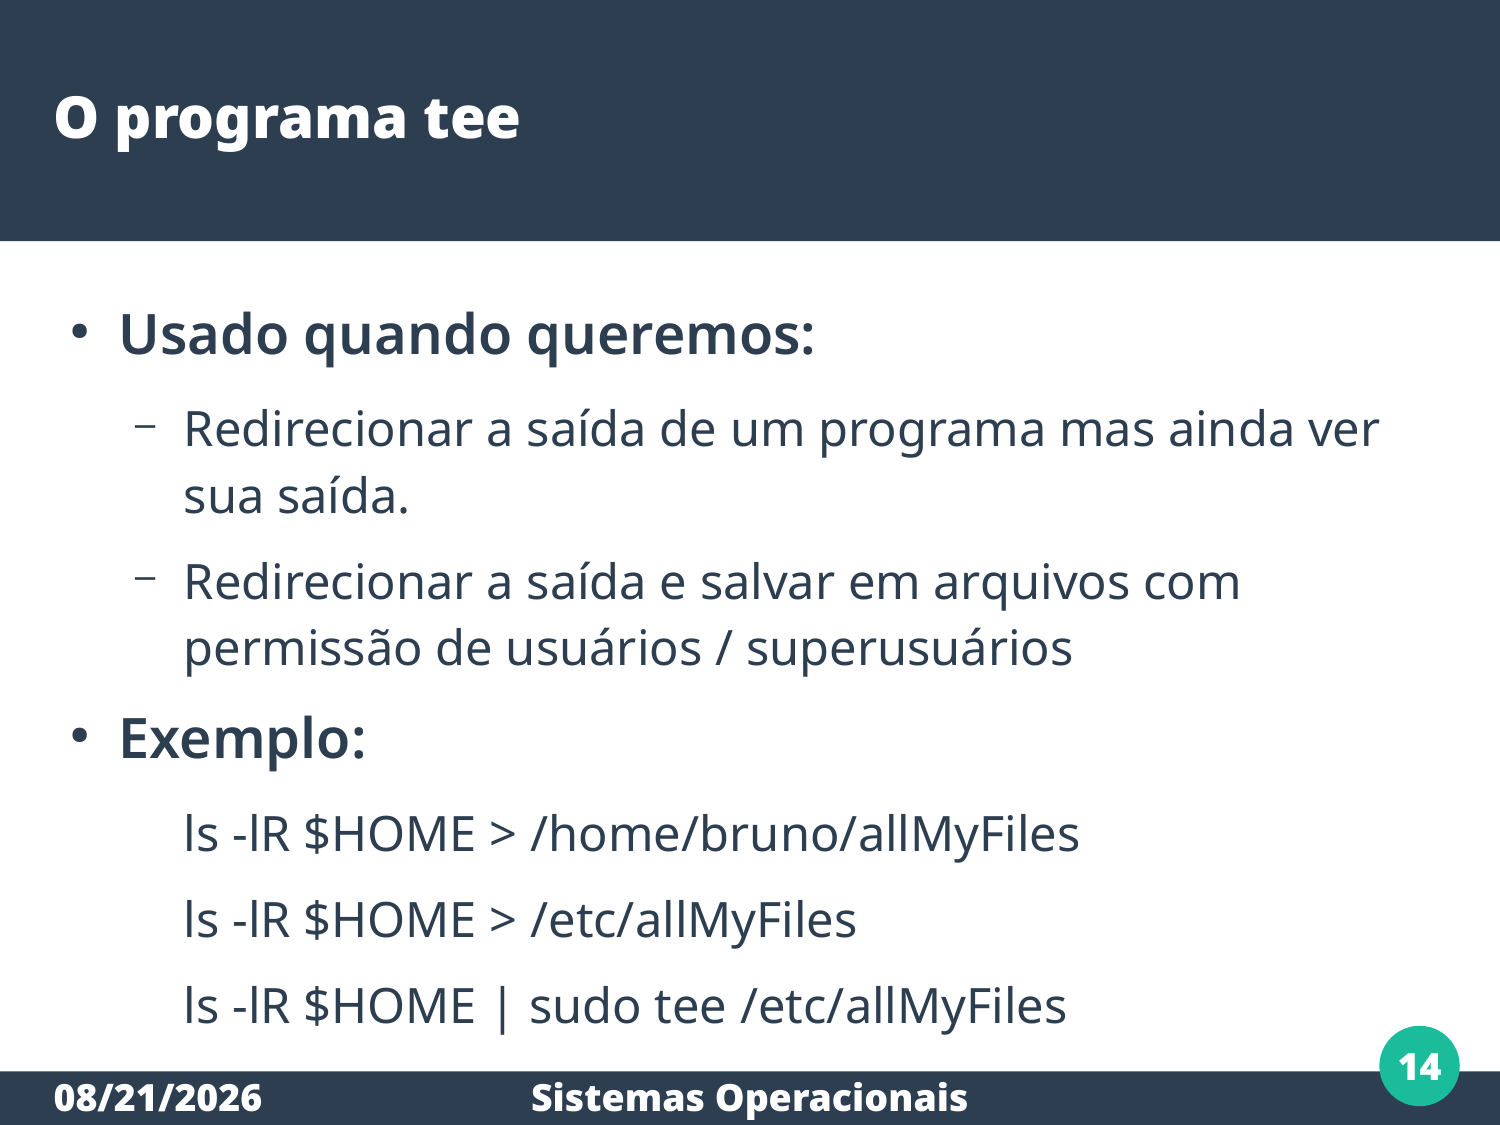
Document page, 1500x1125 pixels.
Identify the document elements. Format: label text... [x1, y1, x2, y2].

title O programa tee [53, 44, 1447, 188]
list Usado quando queremos: Redirecionar a saída de um programa mas ainda ver sua saída. Redirecionar a saída e salvar em arquivos com permissão de usuários / superusuários Exemplo: ls -lR $HOME > /home/bruno/allMyFiles ls -lR $HOME > /etc/allMyFiles ls -lR $HOME | sudo tee /etc/allMyFiles [53, 294, 1447, 1045]
